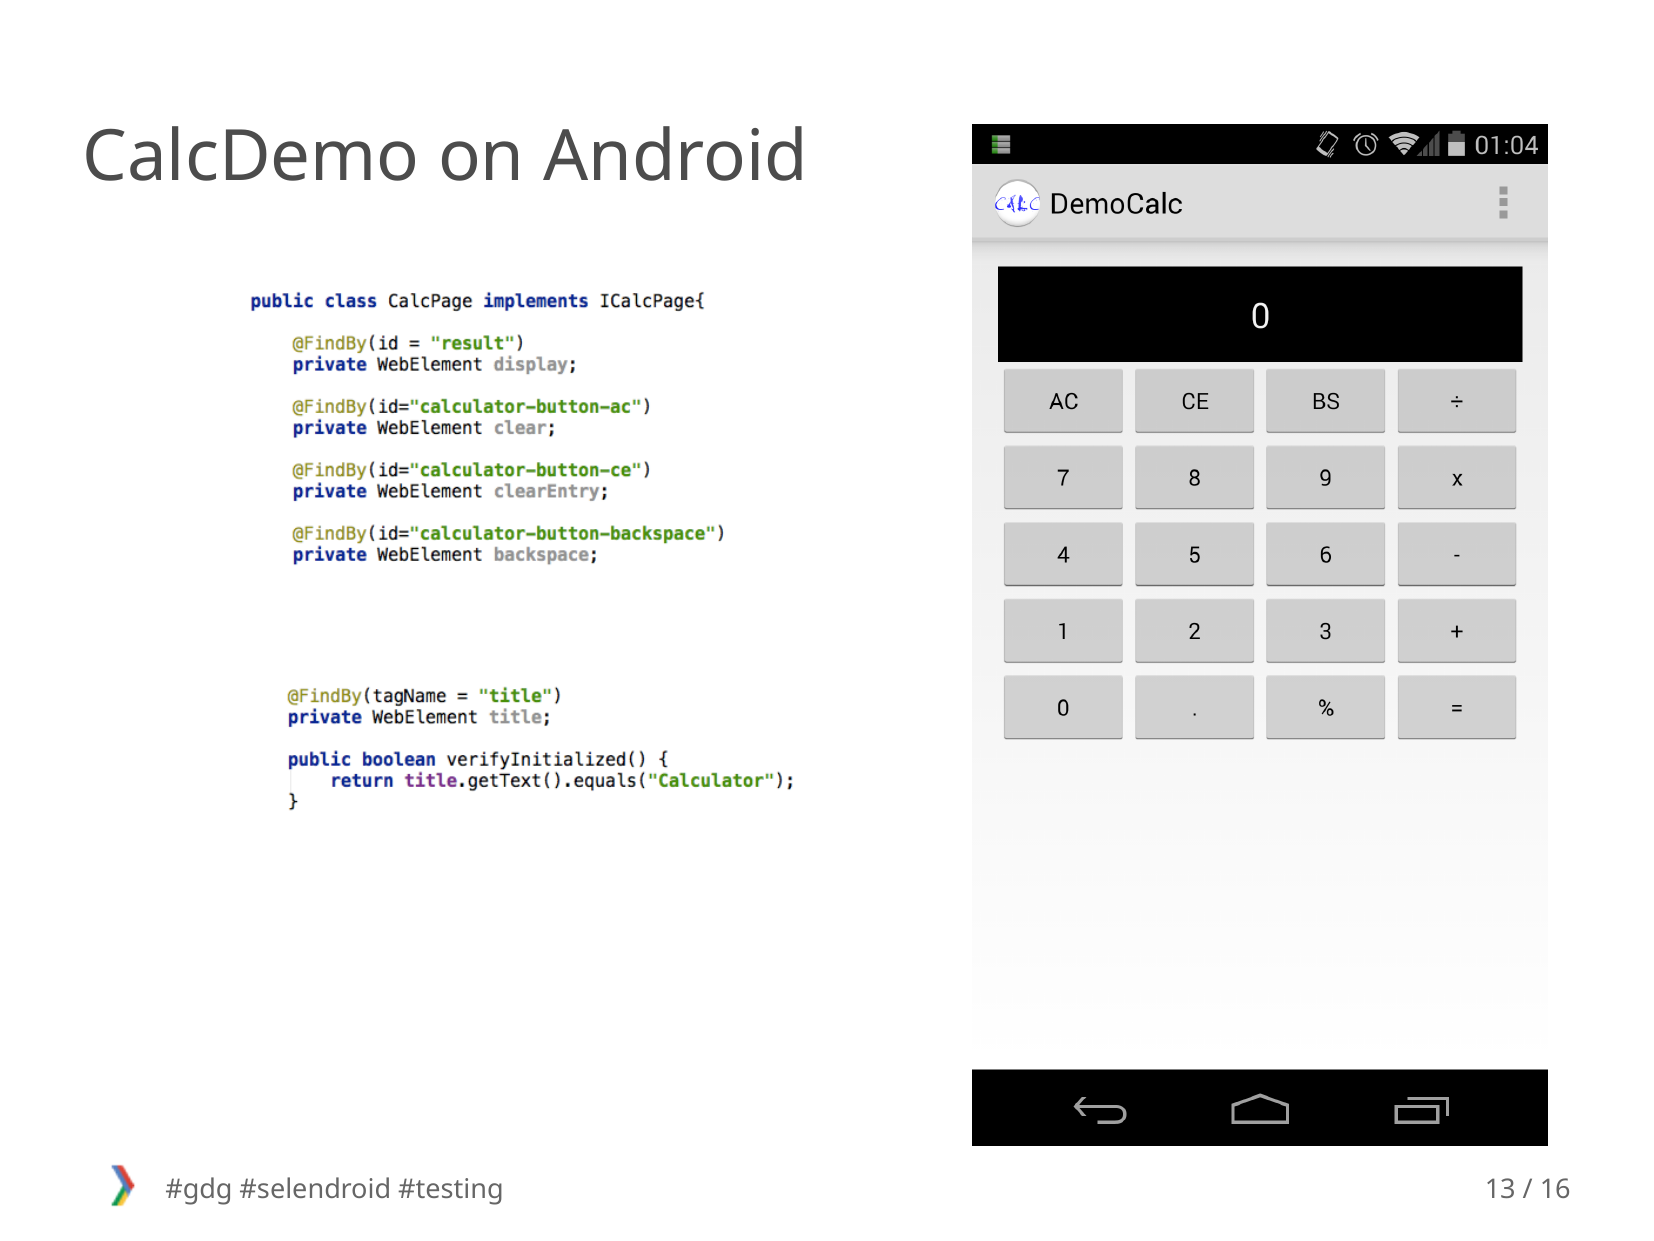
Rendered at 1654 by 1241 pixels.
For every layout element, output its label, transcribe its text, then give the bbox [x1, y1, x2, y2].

picture [972, 124, 1548, 1146]
title CalcDemo on Android [82, 49, 1571, 257]
picture [247, 285, 737, 575]
picture [97, 1159, 148, 1211]
picture [282, 674, 804, 827]
